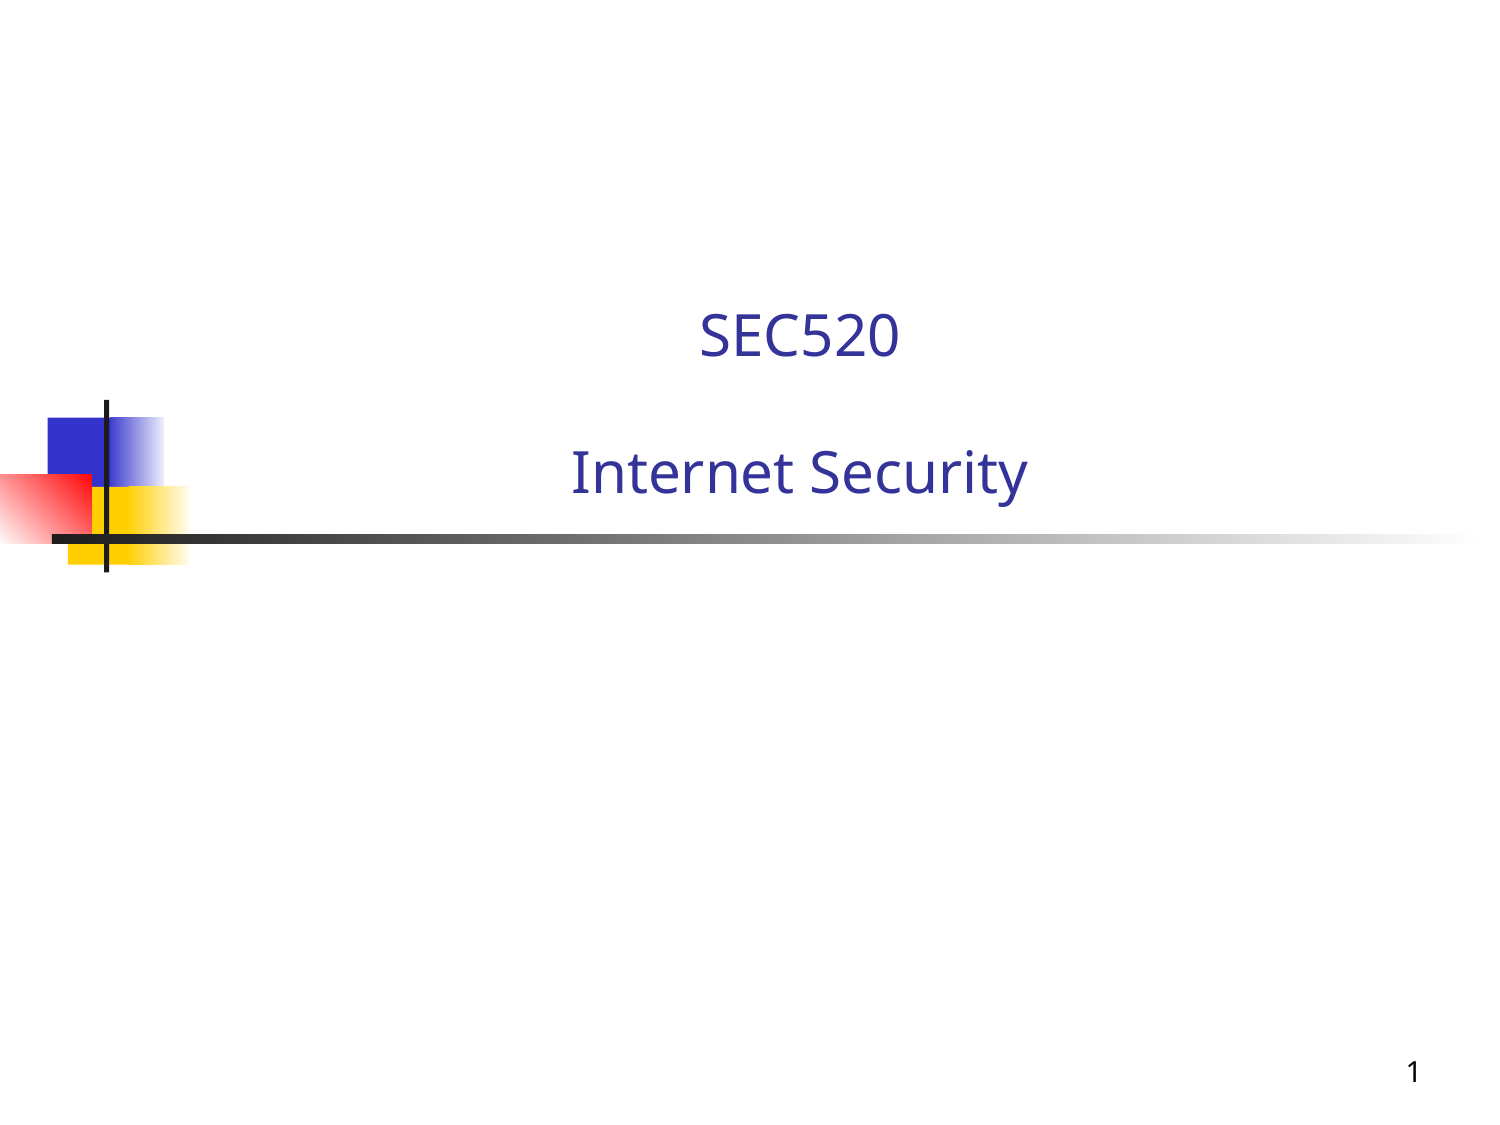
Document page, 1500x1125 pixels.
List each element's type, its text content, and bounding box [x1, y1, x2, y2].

title SEC520 Internet Security [162, 274, 1438, 515]
